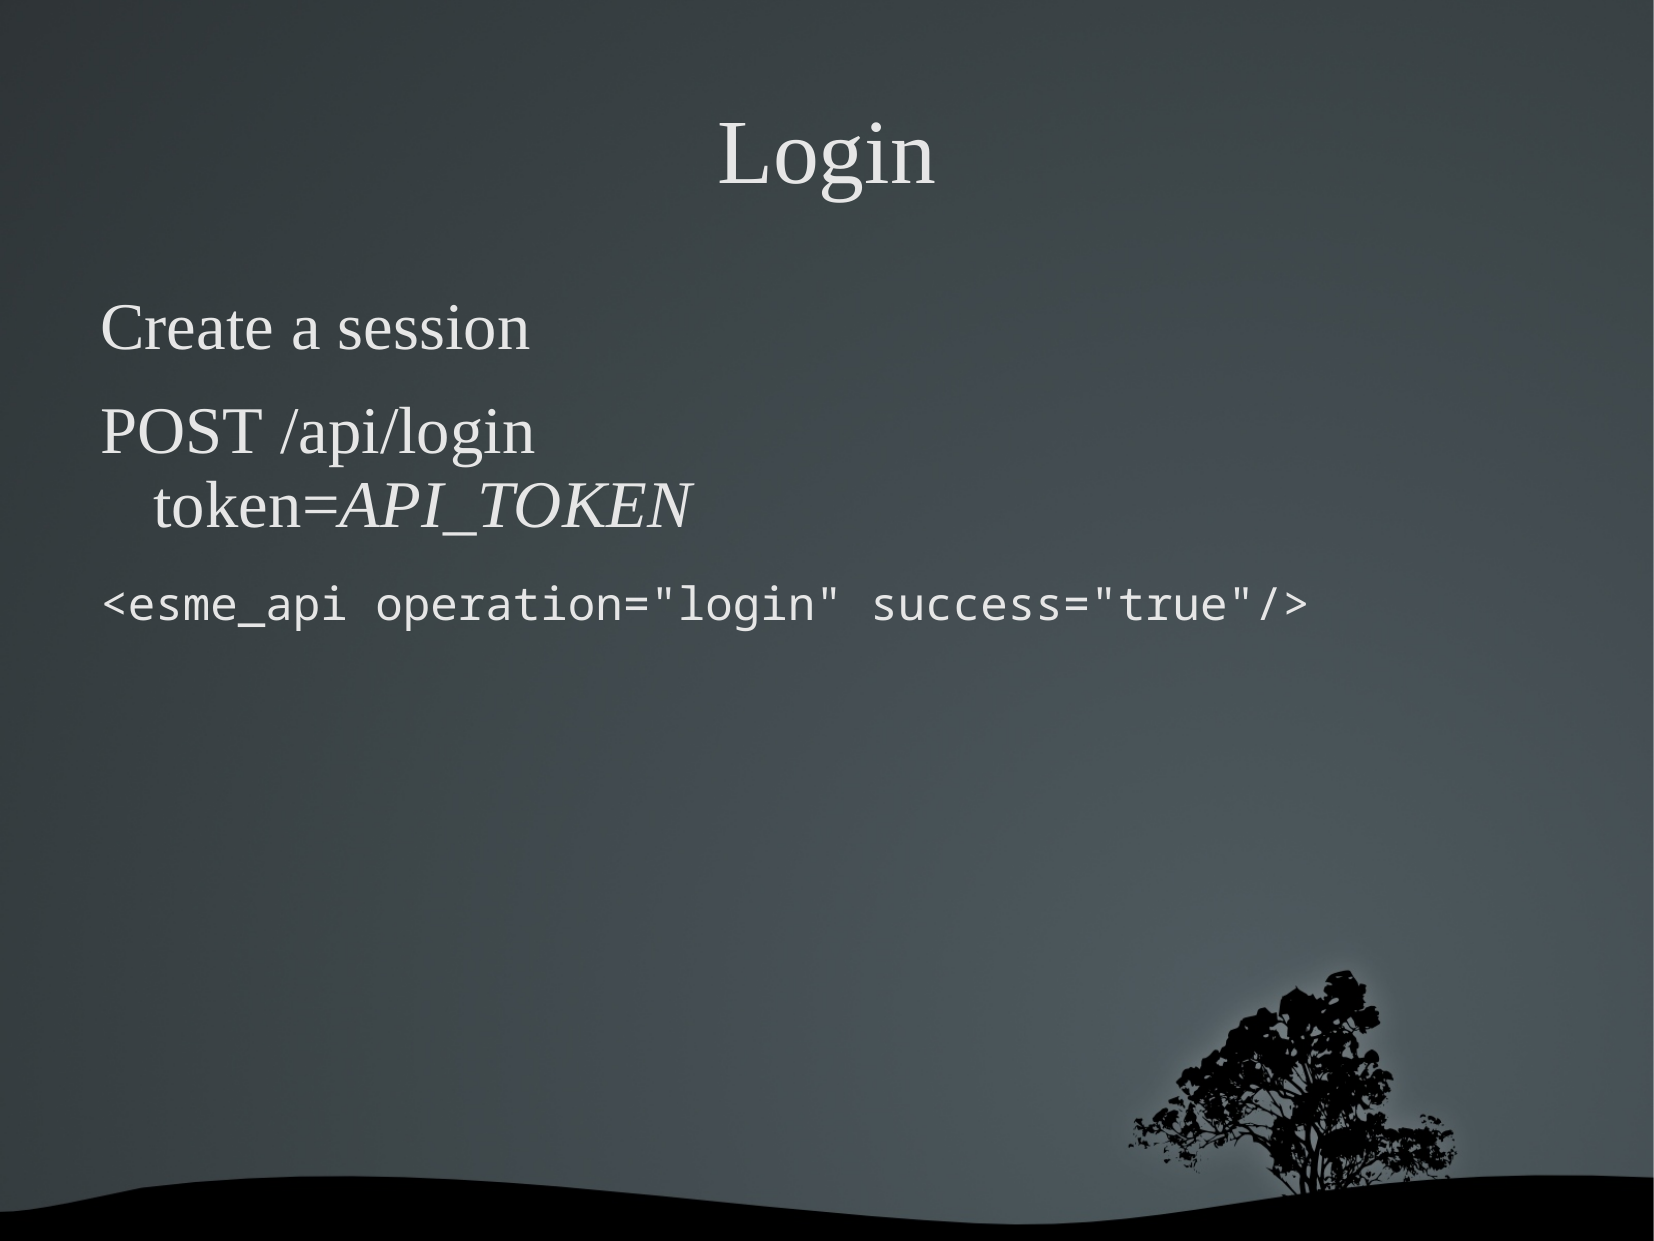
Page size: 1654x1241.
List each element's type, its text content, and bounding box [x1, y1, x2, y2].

title Login [82, 56, 1571, 250]
picture [0, 0, 1654, 1241]
list Create a session POST /api/login token=API_TOKEN <esme_api operation="login" success="true"/> [82, 290, 1571, 1094]
